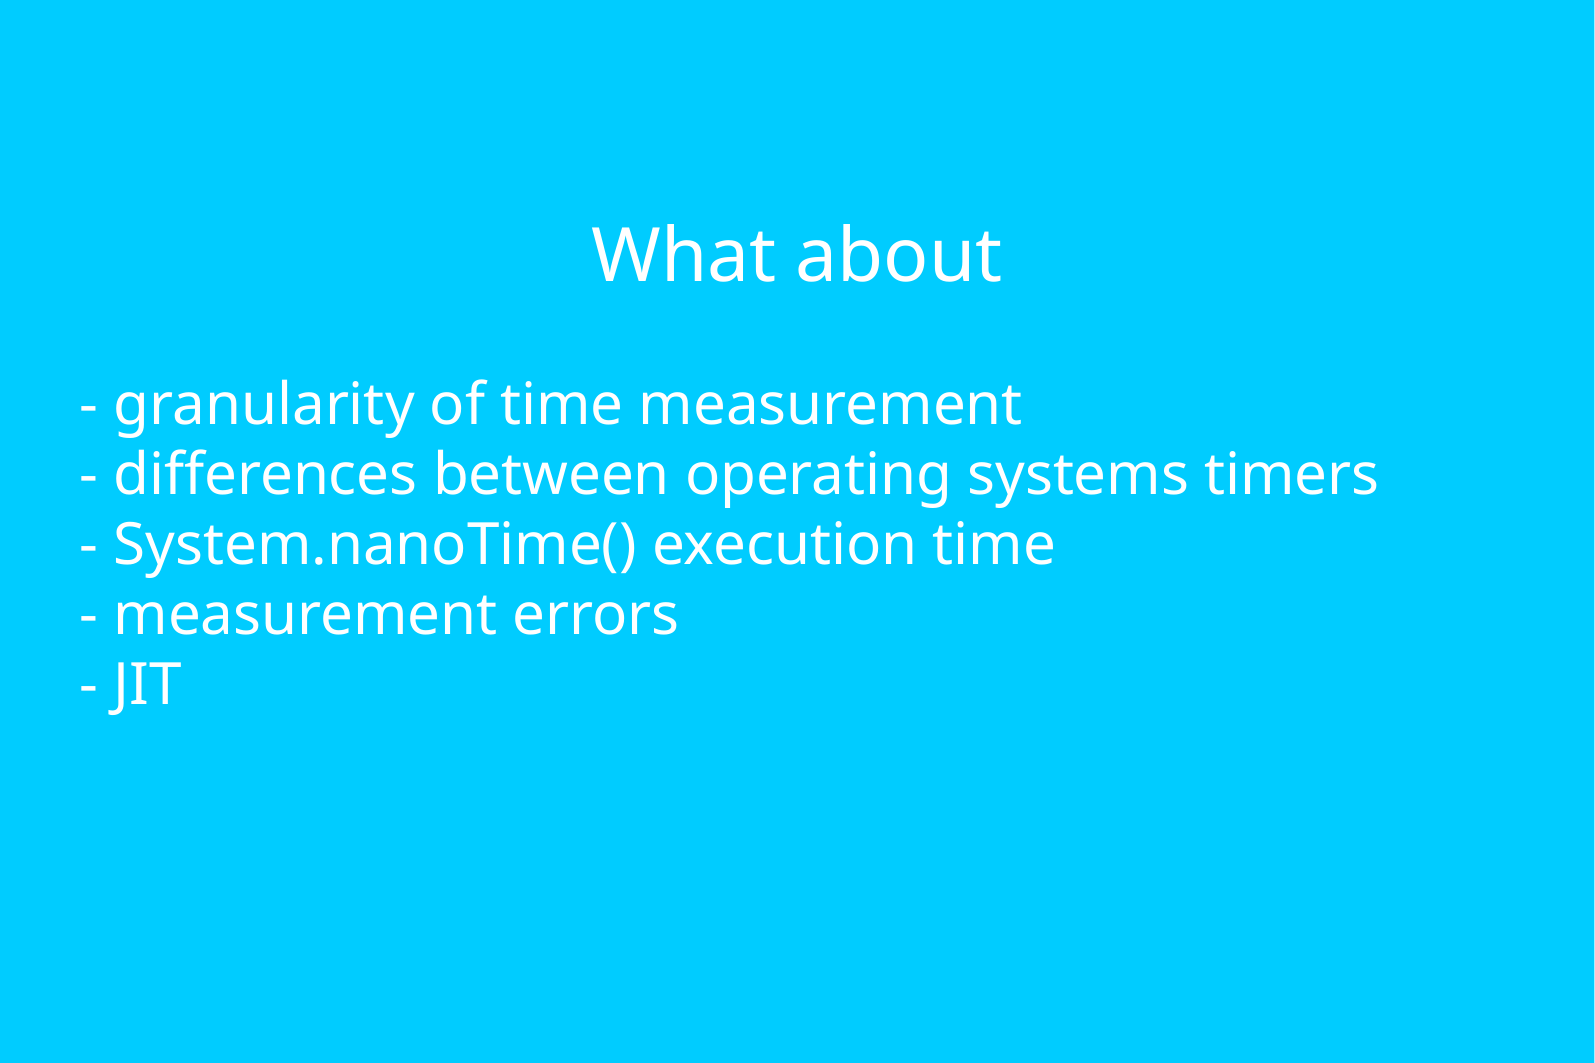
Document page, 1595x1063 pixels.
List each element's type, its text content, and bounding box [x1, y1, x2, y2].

text_box What about - granularity of time measurement - differences between operating systems timers - System.nanoTime() execution time - measurement errors - JIT [79, 42, 1515, 951]
